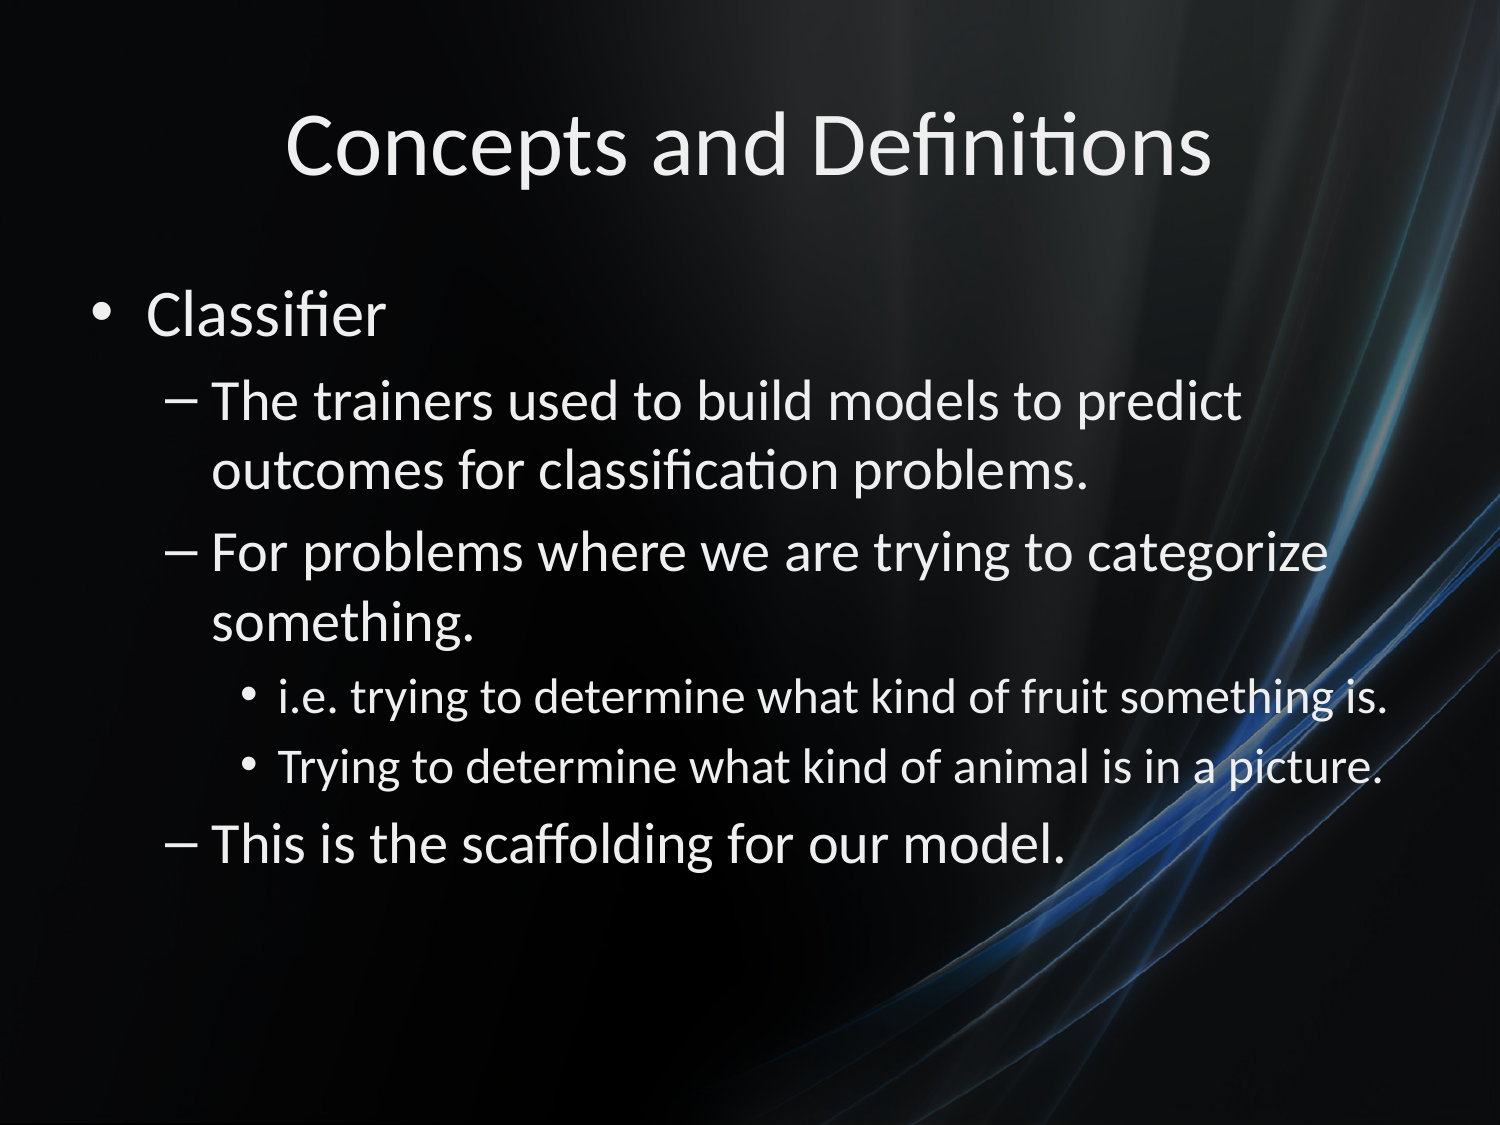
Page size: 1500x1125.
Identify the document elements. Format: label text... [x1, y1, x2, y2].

picture [0, 0, 1500, 1125]
list Classifier The trainers used to build models to predict outcomes for classification problems. For problems where we are trying to categorize something. i.e. trying to determine what kind of fruit something is. Trying to determine what kind of animal is in a picture. This is the scaffolding for our model. [75, 262, 1425, 1005]
title Concepts and Definitions [75, 45, 1425, 233]
